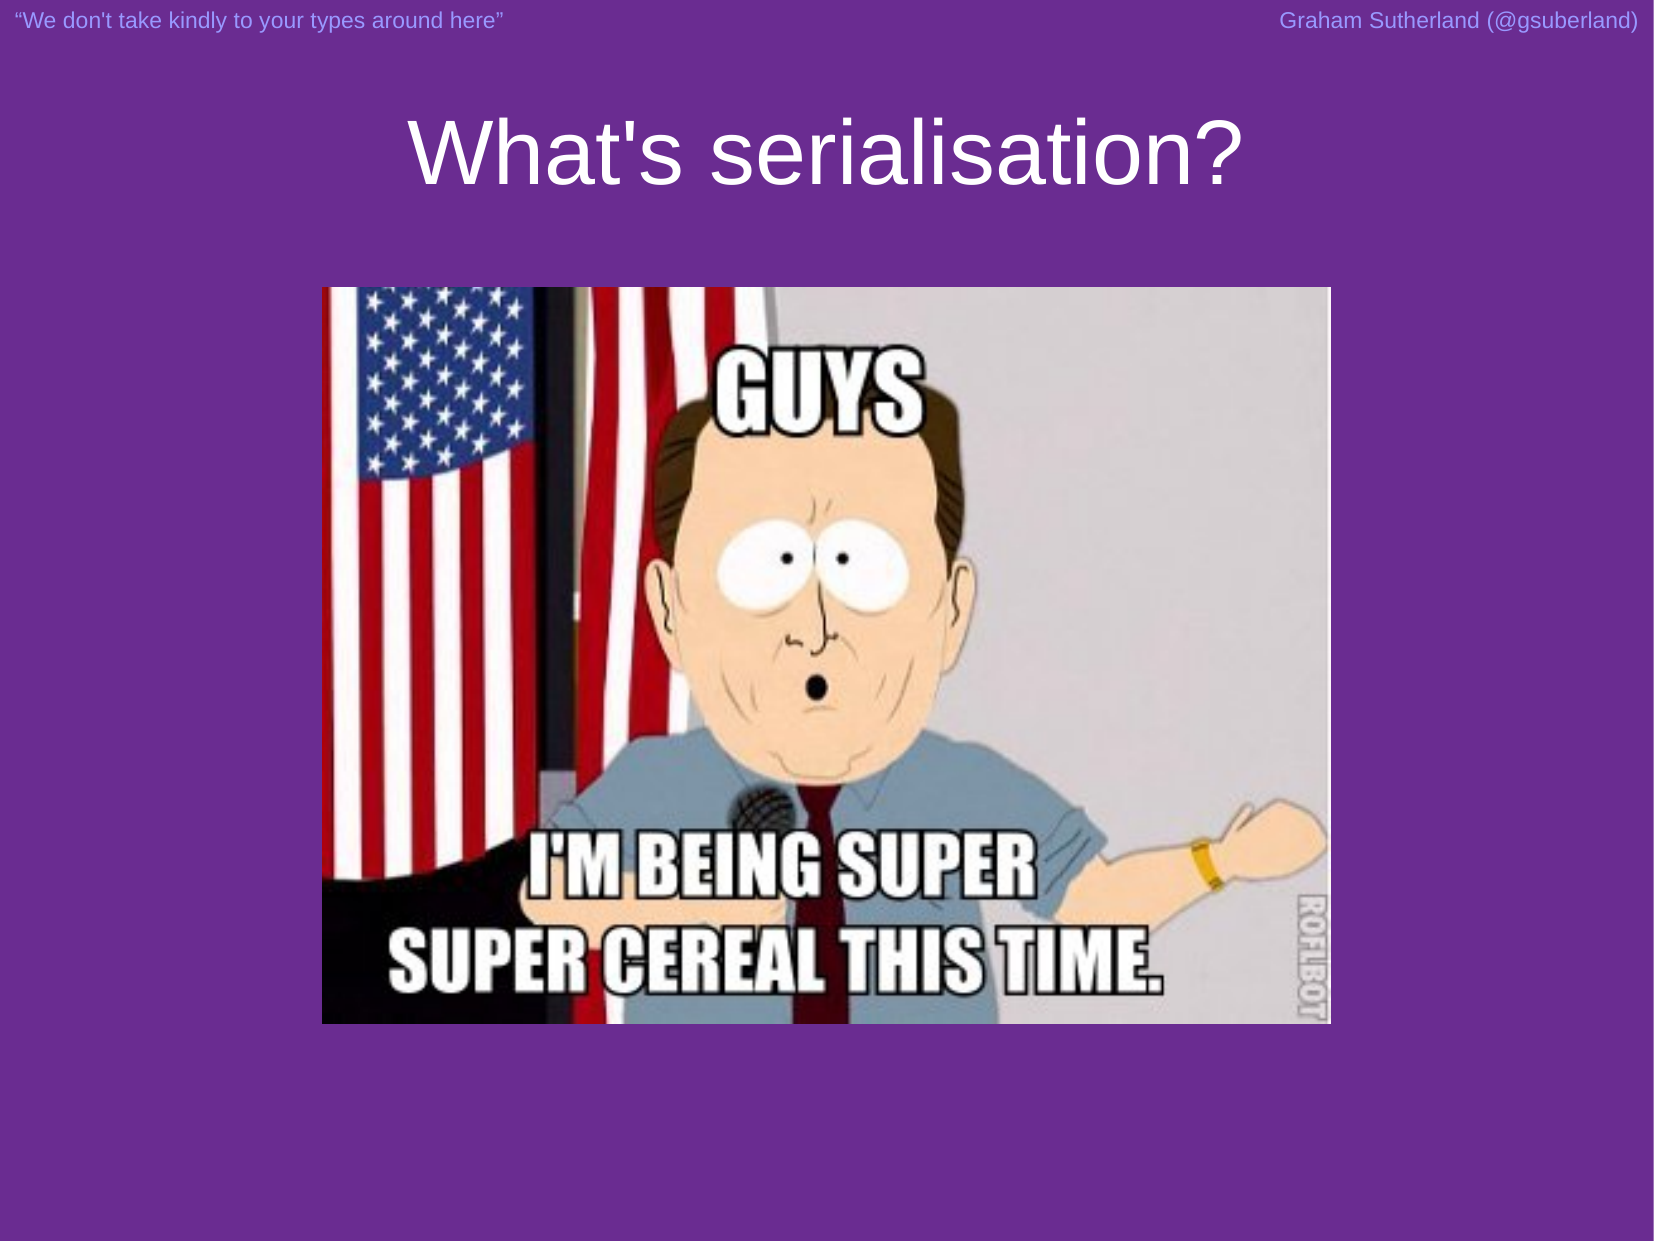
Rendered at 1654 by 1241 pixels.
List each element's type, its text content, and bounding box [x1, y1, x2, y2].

picture [0, 0, 1654, 1241]
title What's serialisation? [82, 49, 1571, 257]
